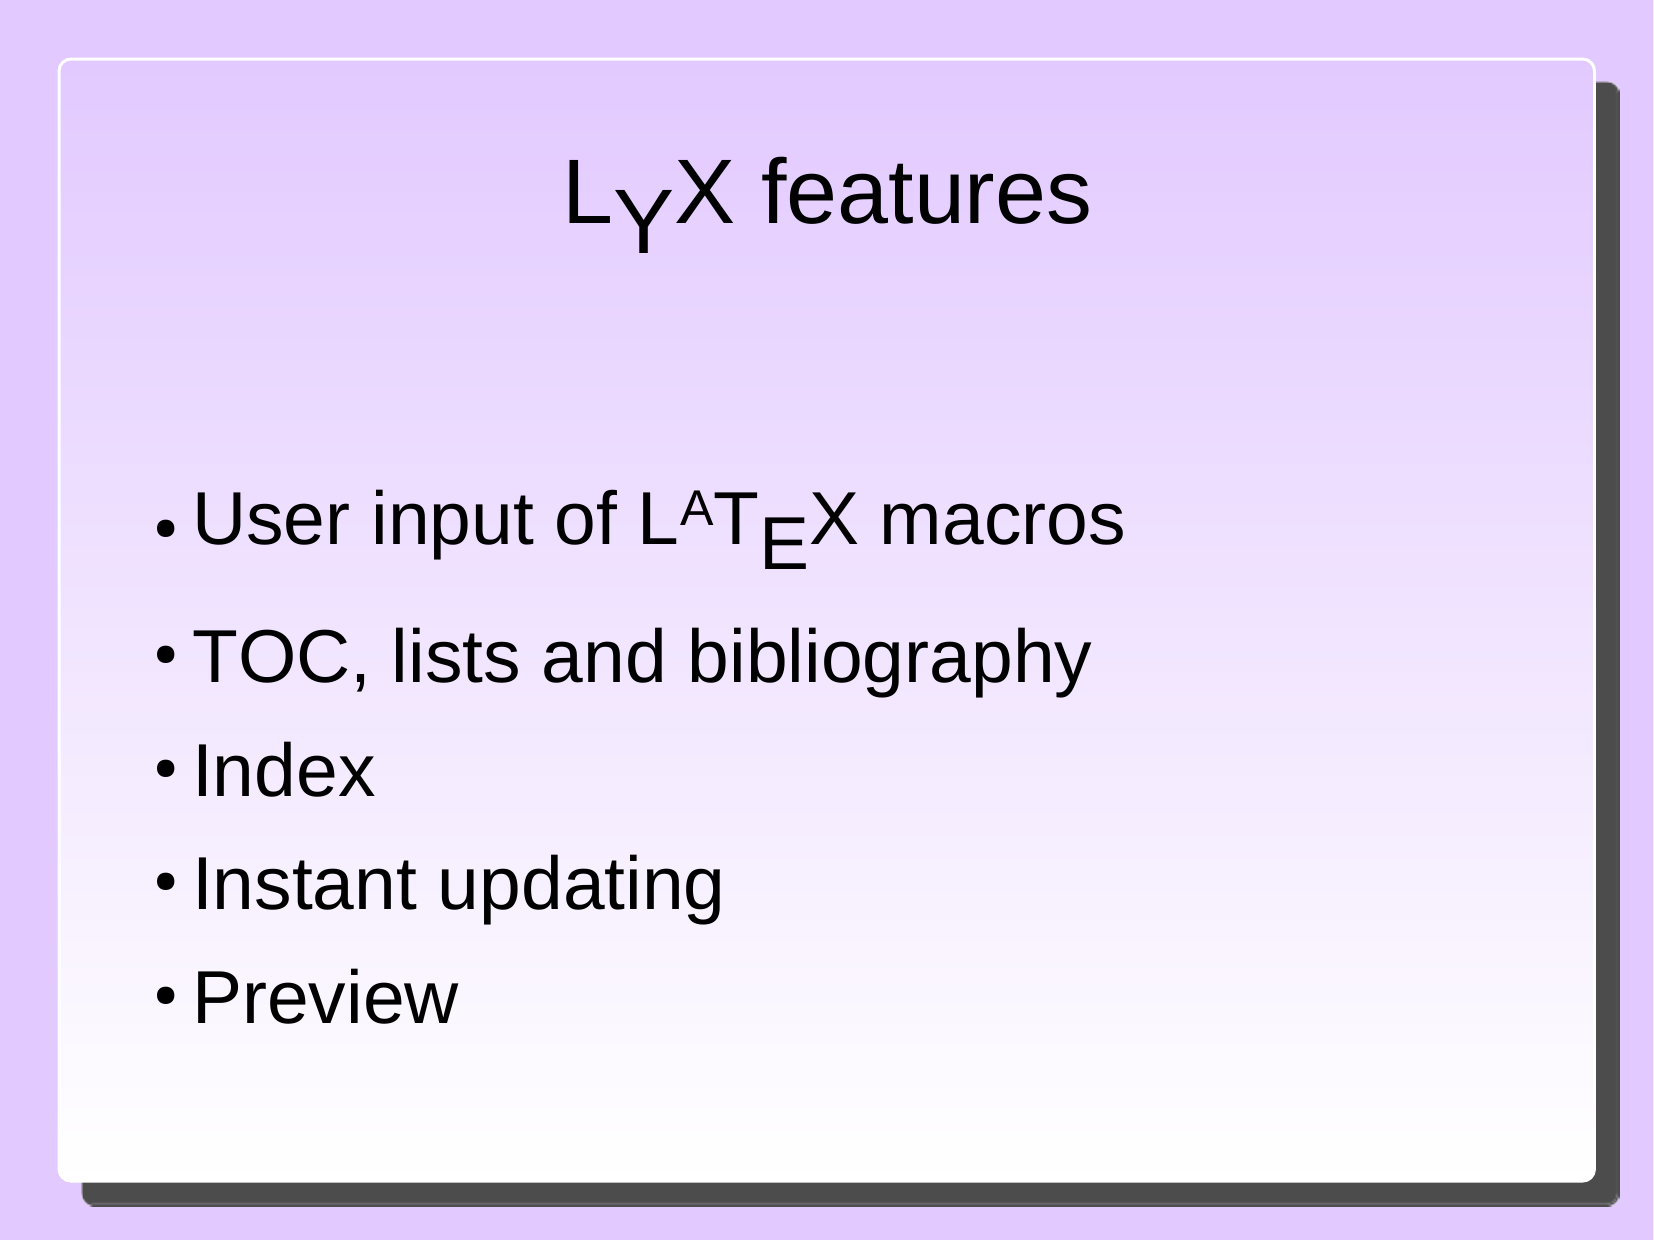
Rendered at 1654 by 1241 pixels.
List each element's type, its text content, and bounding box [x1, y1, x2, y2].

title LYX features [121, 102, 1534, 311]
list User input of LATEX macros TOC, lists and bibliography Index Instant updating Preview [121, 344, 1534, 1127]
